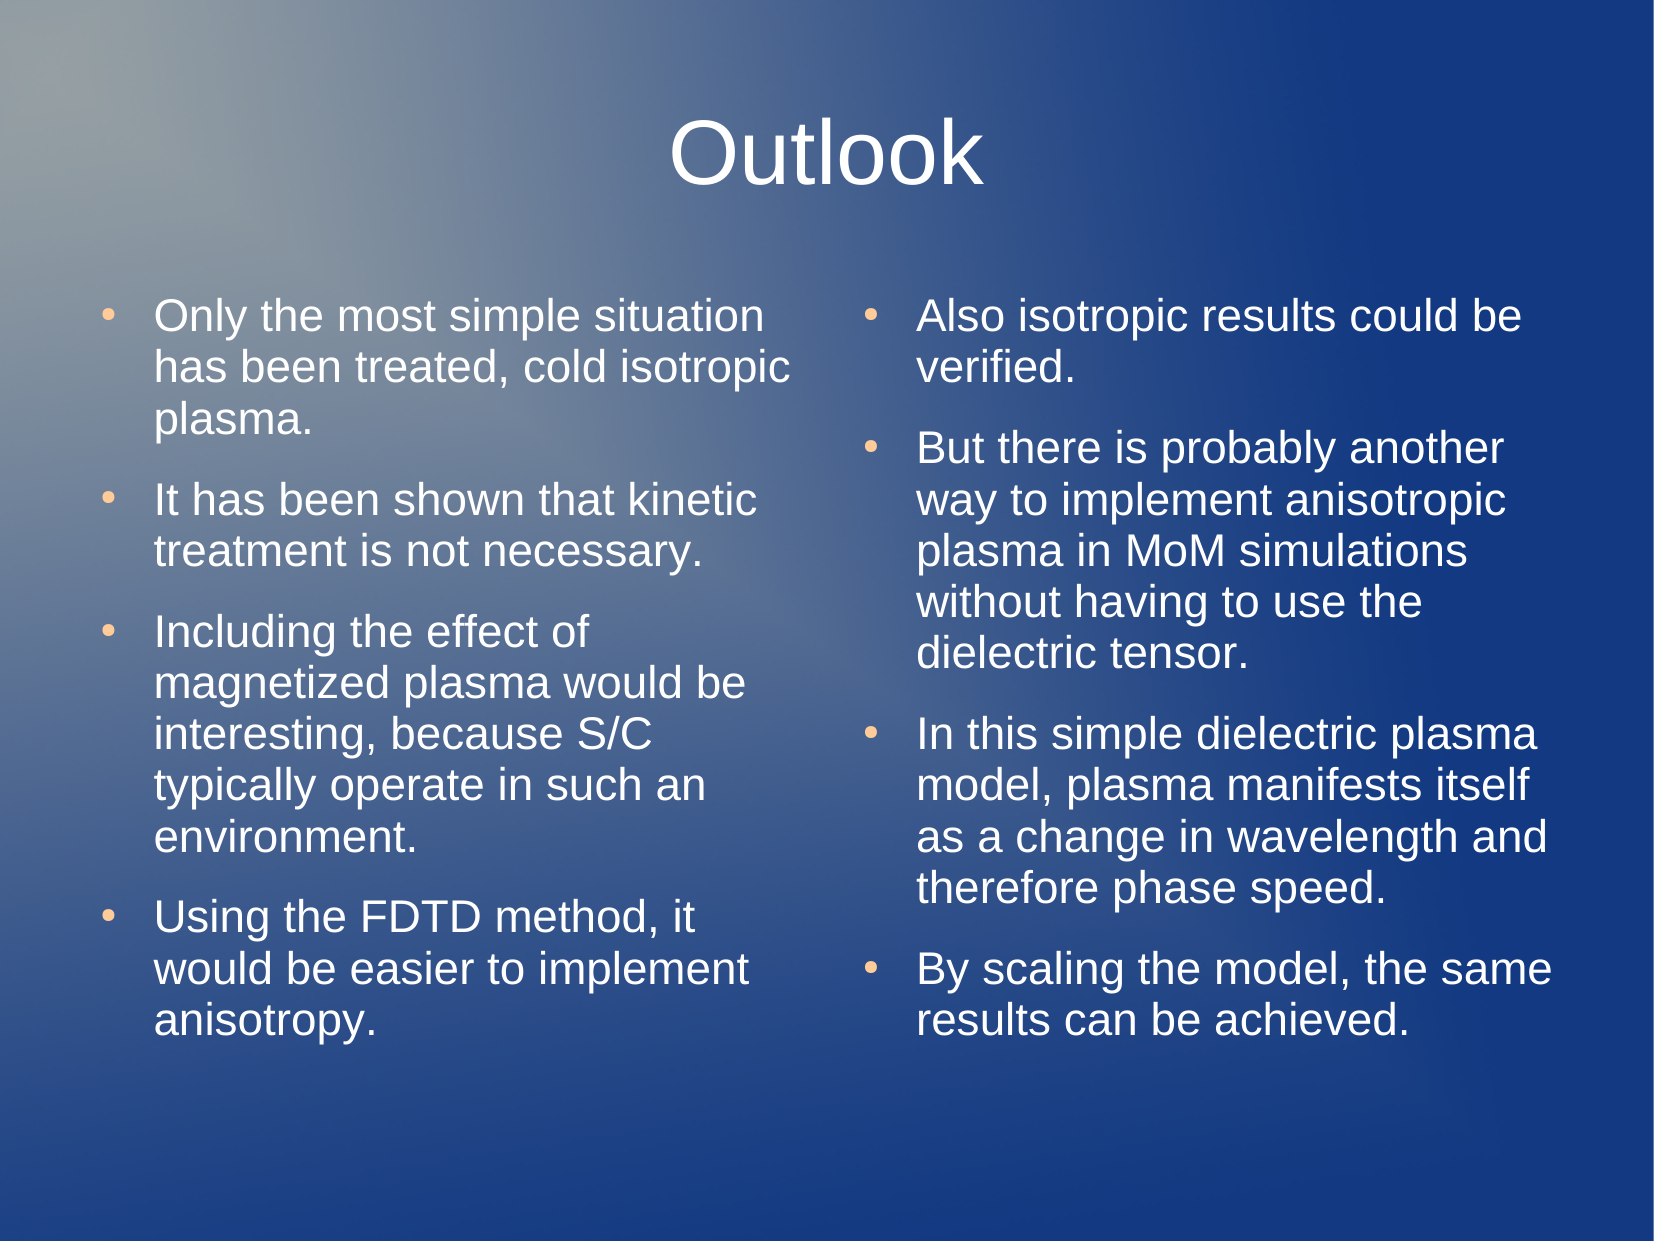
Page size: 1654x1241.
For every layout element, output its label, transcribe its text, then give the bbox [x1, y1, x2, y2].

picture [0, 0, 1654, 1241]
title Outlook [82, 49, 1571, 257]
list Also isotropic results could be verified. But there is probably another way to implement anisotropic plasma in MoM simulations without having to use the dielectric tensor. In this simple dielectric plasma model, plasma manifests itself as a change in wavelength and therefore phase speed. By scaling the model, the same results can be achieved. [845, 290, 1572, 1094]
list Only the most simple situation has been treated, cold isotropic plasma. It has been shown that kinetic treatment is not necessary. Including the effect of magnetized plasma would be interesting, because S/C typically operate in such an environment. Using the FDTD method, it would be easier to implement anisotropy. [82, 290, 809, 1109]
